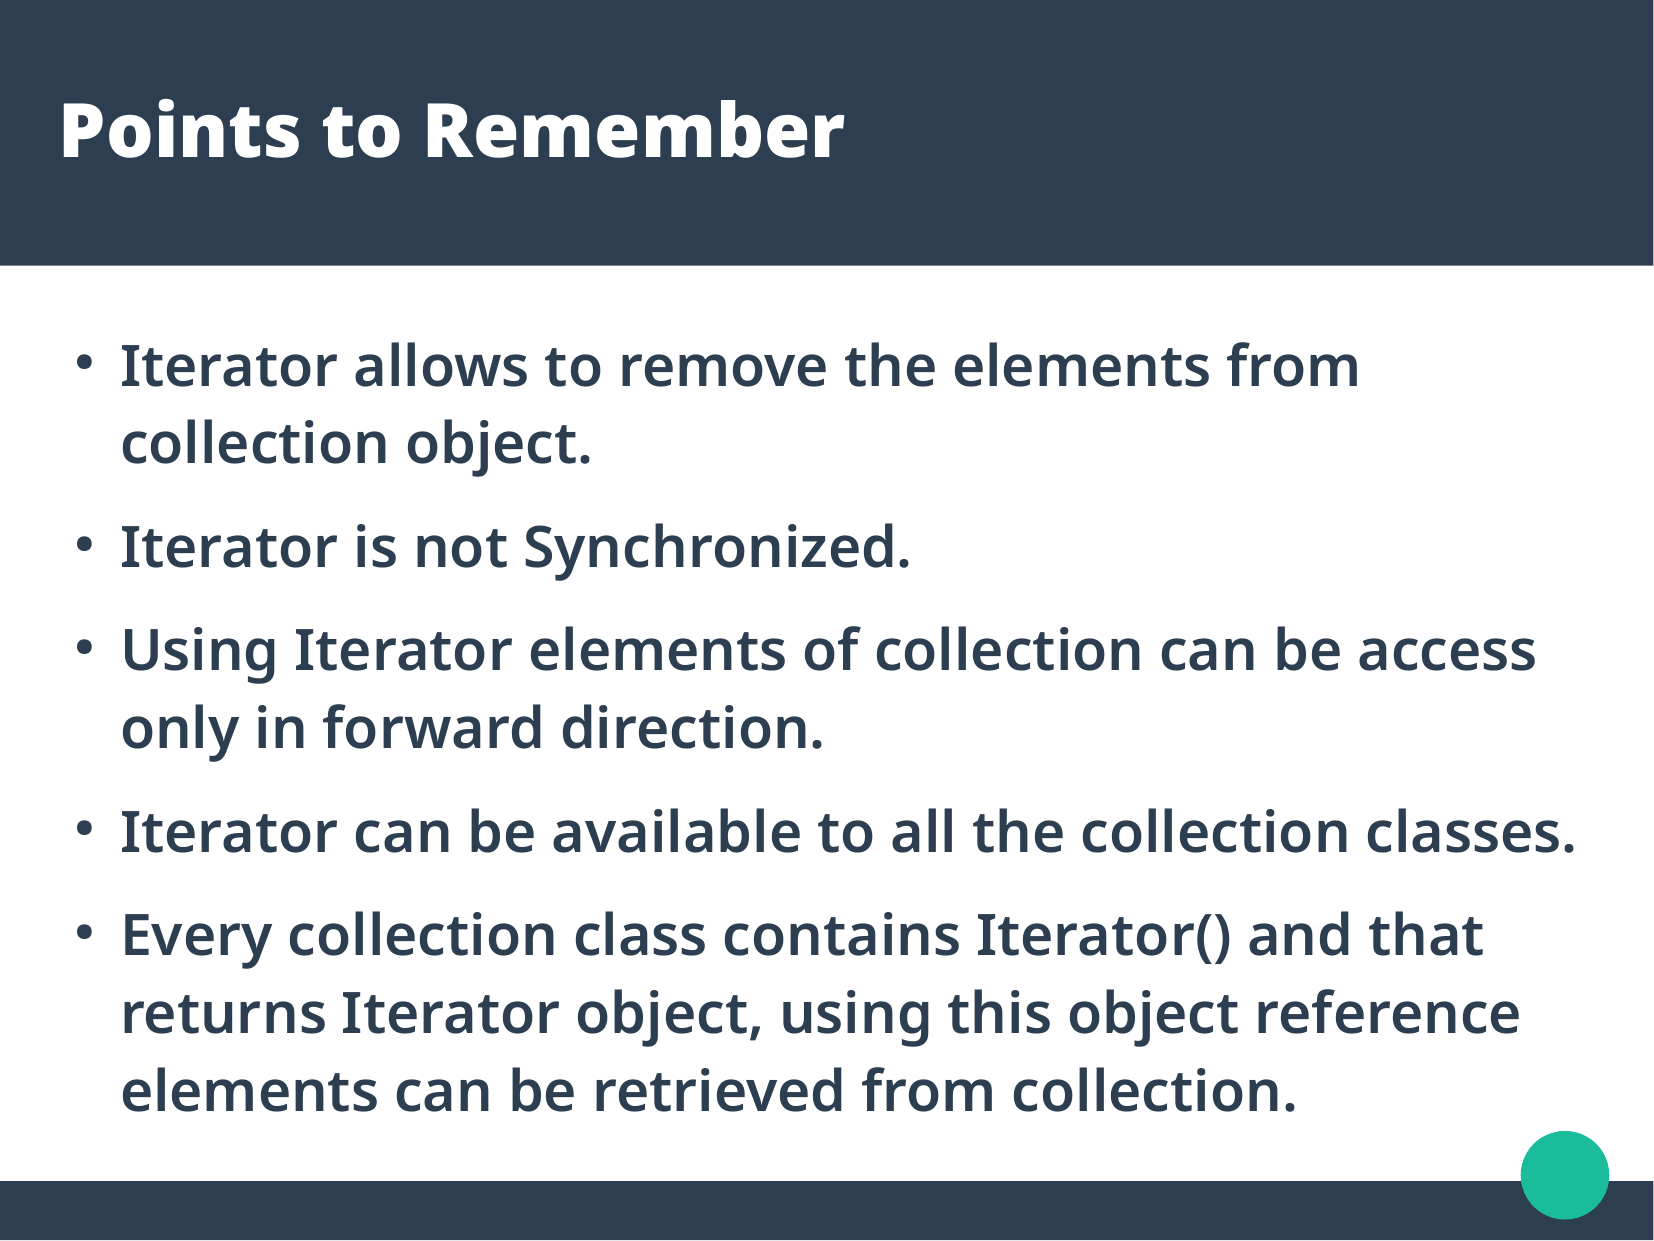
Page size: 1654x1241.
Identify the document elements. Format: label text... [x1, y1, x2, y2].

title Points to Remember [59, 49, 1595, 207]
list Iterator allows to remove the elements from collection object. Iterator is not Synchronized. Using Iterator elements of collection can be access only in forward direction. Iterator can be available to all the collection classes. Every collection class contains Iterator() and that returns Iterator object, using this object reference elements can be retrieved from collection. [59, 324, 1595, 1152]
